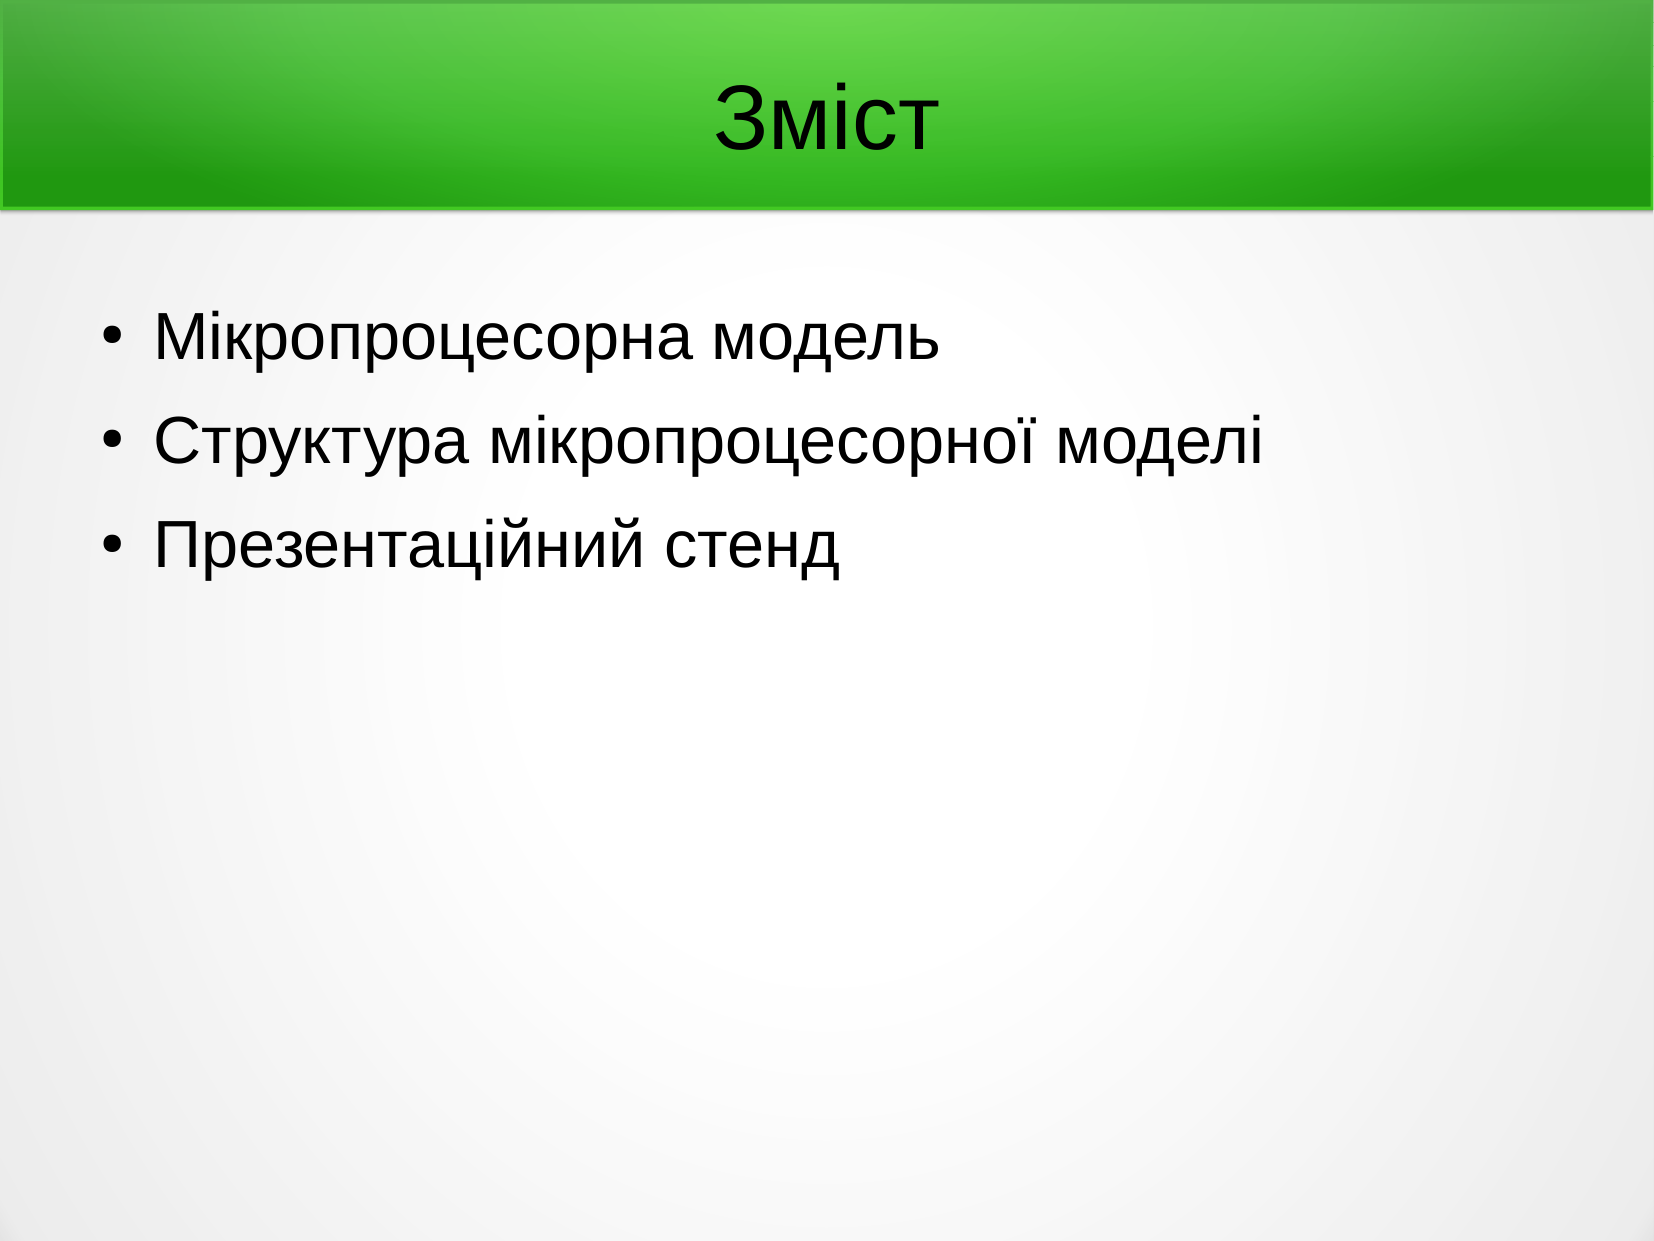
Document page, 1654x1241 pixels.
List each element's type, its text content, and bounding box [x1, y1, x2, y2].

list Мікропроцесорна модель Структура мікропроцесорної моделі Презентаційний стенд [82, 299, 1571, 1019]
title Зміст [82, 47, 1571, 189]
